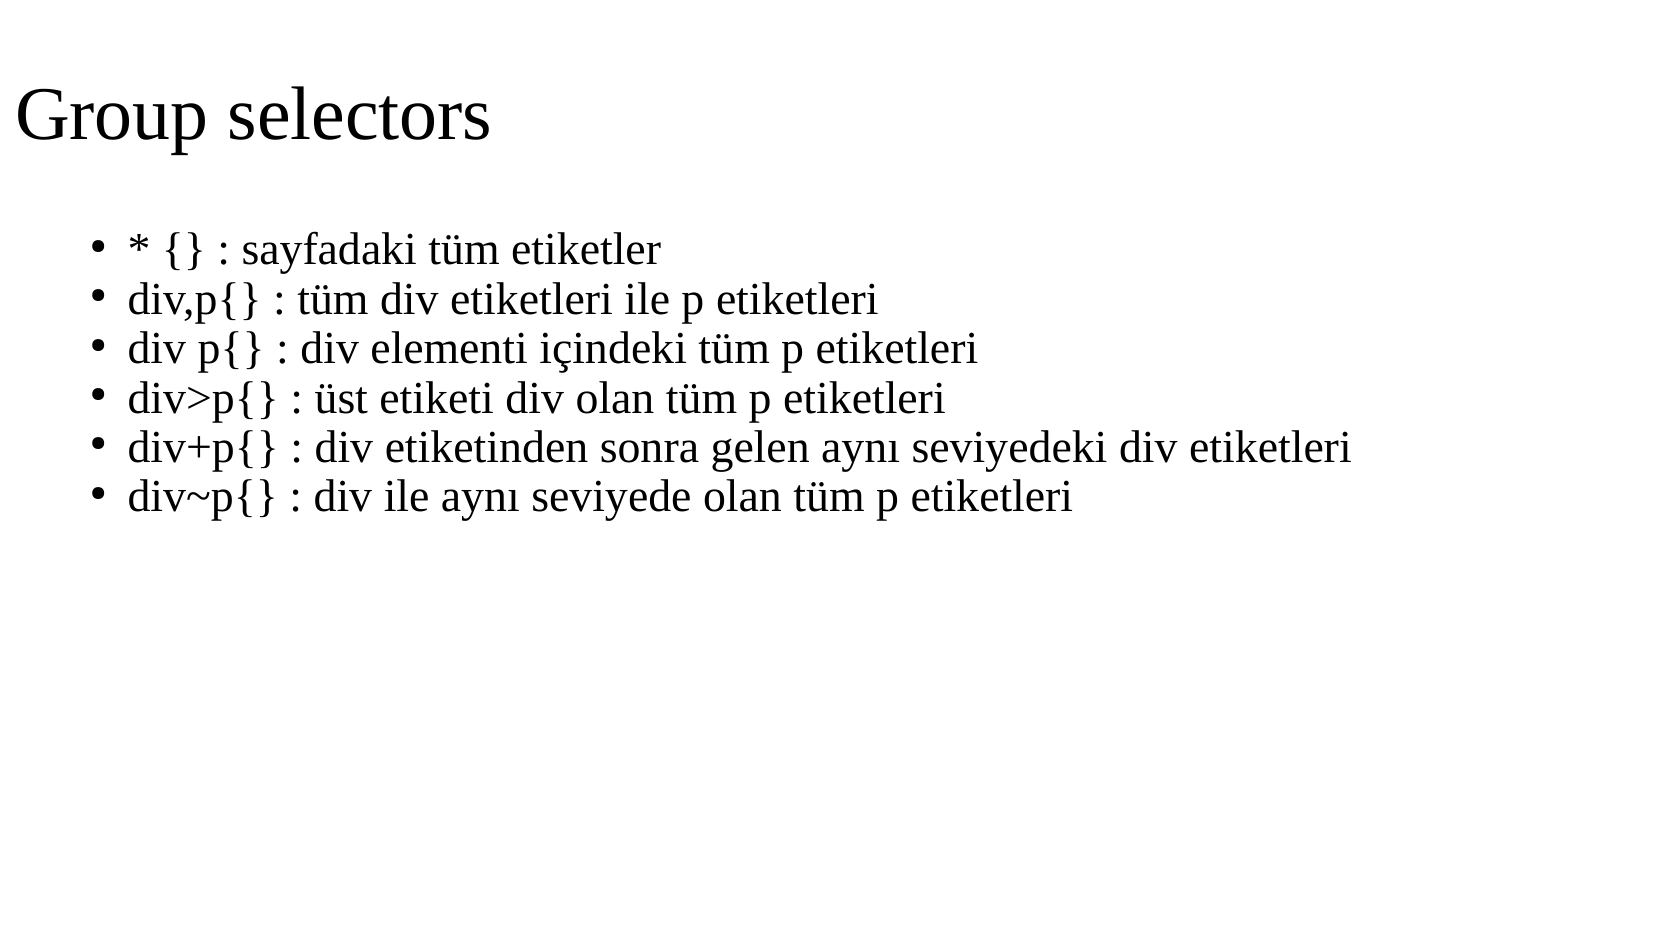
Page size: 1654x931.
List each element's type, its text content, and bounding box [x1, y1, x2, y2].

title Group selectors [0, 36, 1489, 193]
list * {} : sayfadaki tüm etiketler div,p{} : tüm div etiketleri ile p etiketleri div p{} : div elementi içindeki tüm p etiketleri div>p{} : üst etiketi div olan tüm p etiketleri div+p{} : div etiketinden sonra gelen aynı seviyedeki div etiketleri div~p{} : div ile aynı seviyede olan tüm p etiketleri [0, 217, 1489, 758]
